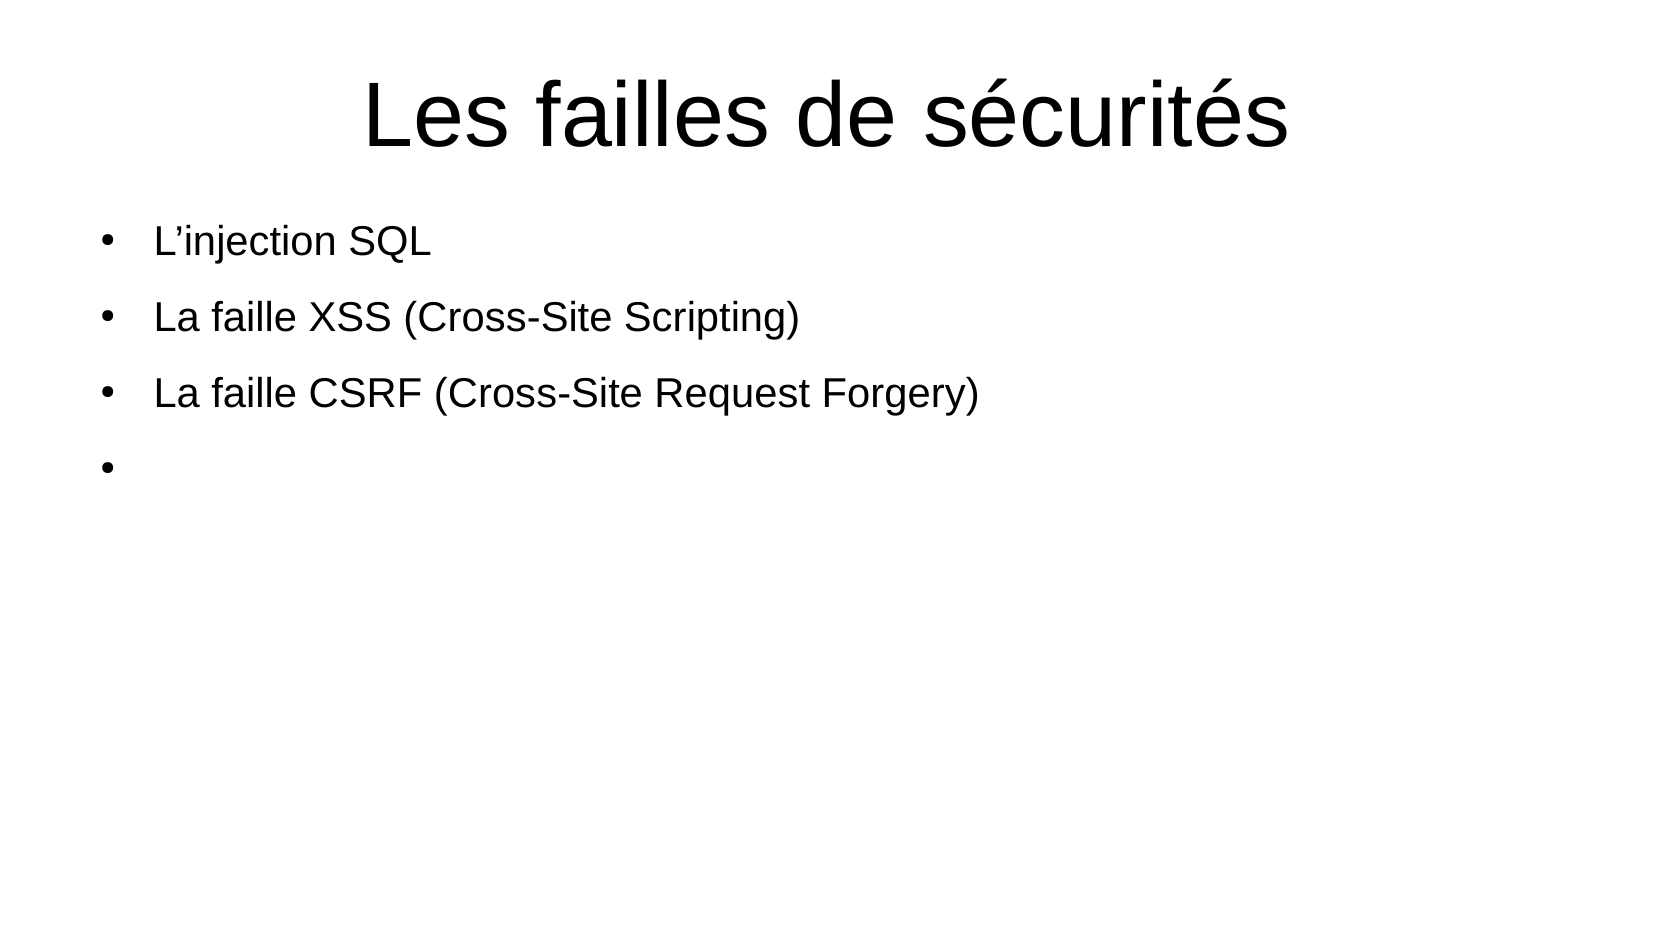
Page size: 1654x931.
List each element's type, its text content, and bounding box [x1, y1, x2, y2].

list L’injection SQL La faille XSS (Cross-Site Scripting) La faille CSRF (Cross-Site Request Forgery) [82, 217, 1571, 758]
title Les failles de sécurités [82, 37, 1571, 193]
